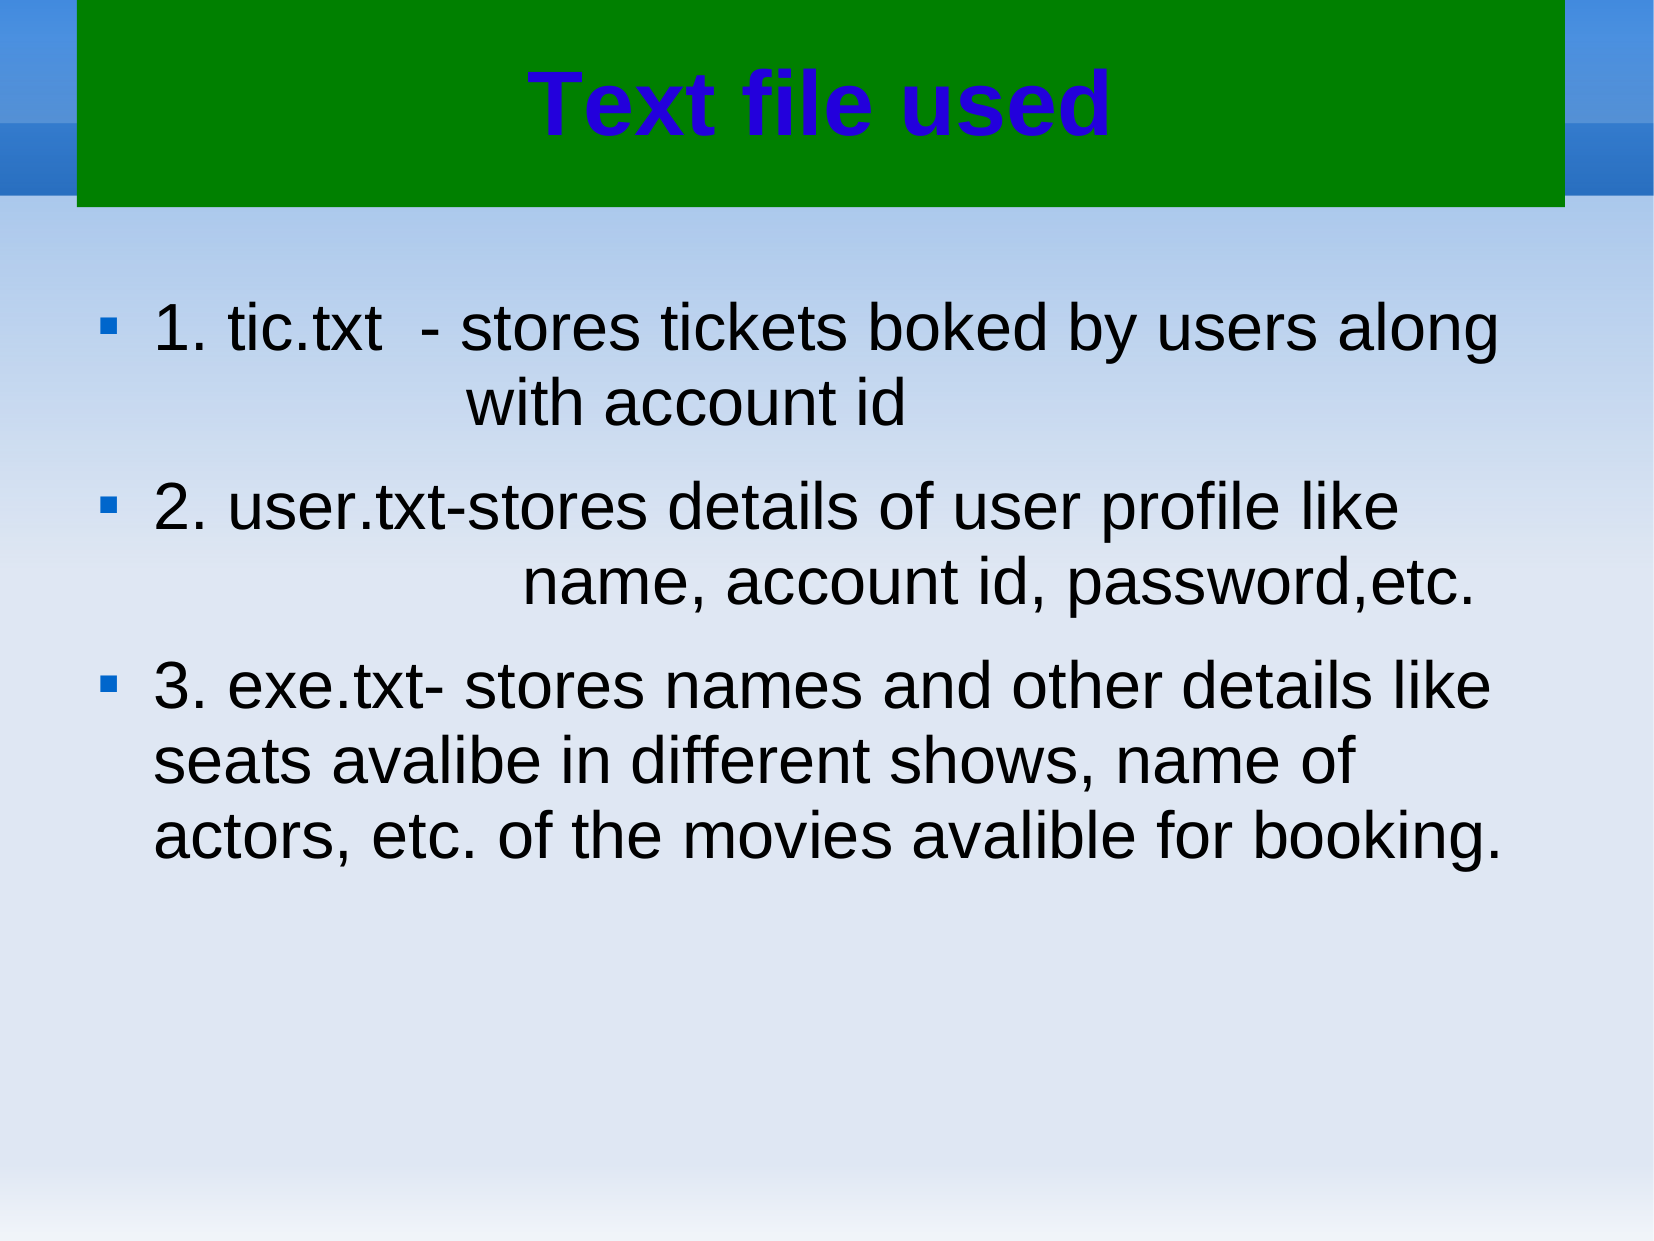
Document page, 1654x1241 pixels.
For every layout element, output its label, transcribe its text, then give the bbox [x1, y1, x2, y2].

list 1. tic.txt - stores tickets boked by users along with account id 2. user.txt-stores details of user profile like name, account id, password,etc. 3. exe.txt- stores names and other details like seats avalibe in different shows, name of actors, etc. of the movies avalible for booking. [82, 290, 1571, 1094]
picture [0, 0, 1654, 1241]
title Text file used [76, 7, 1565, 200]
